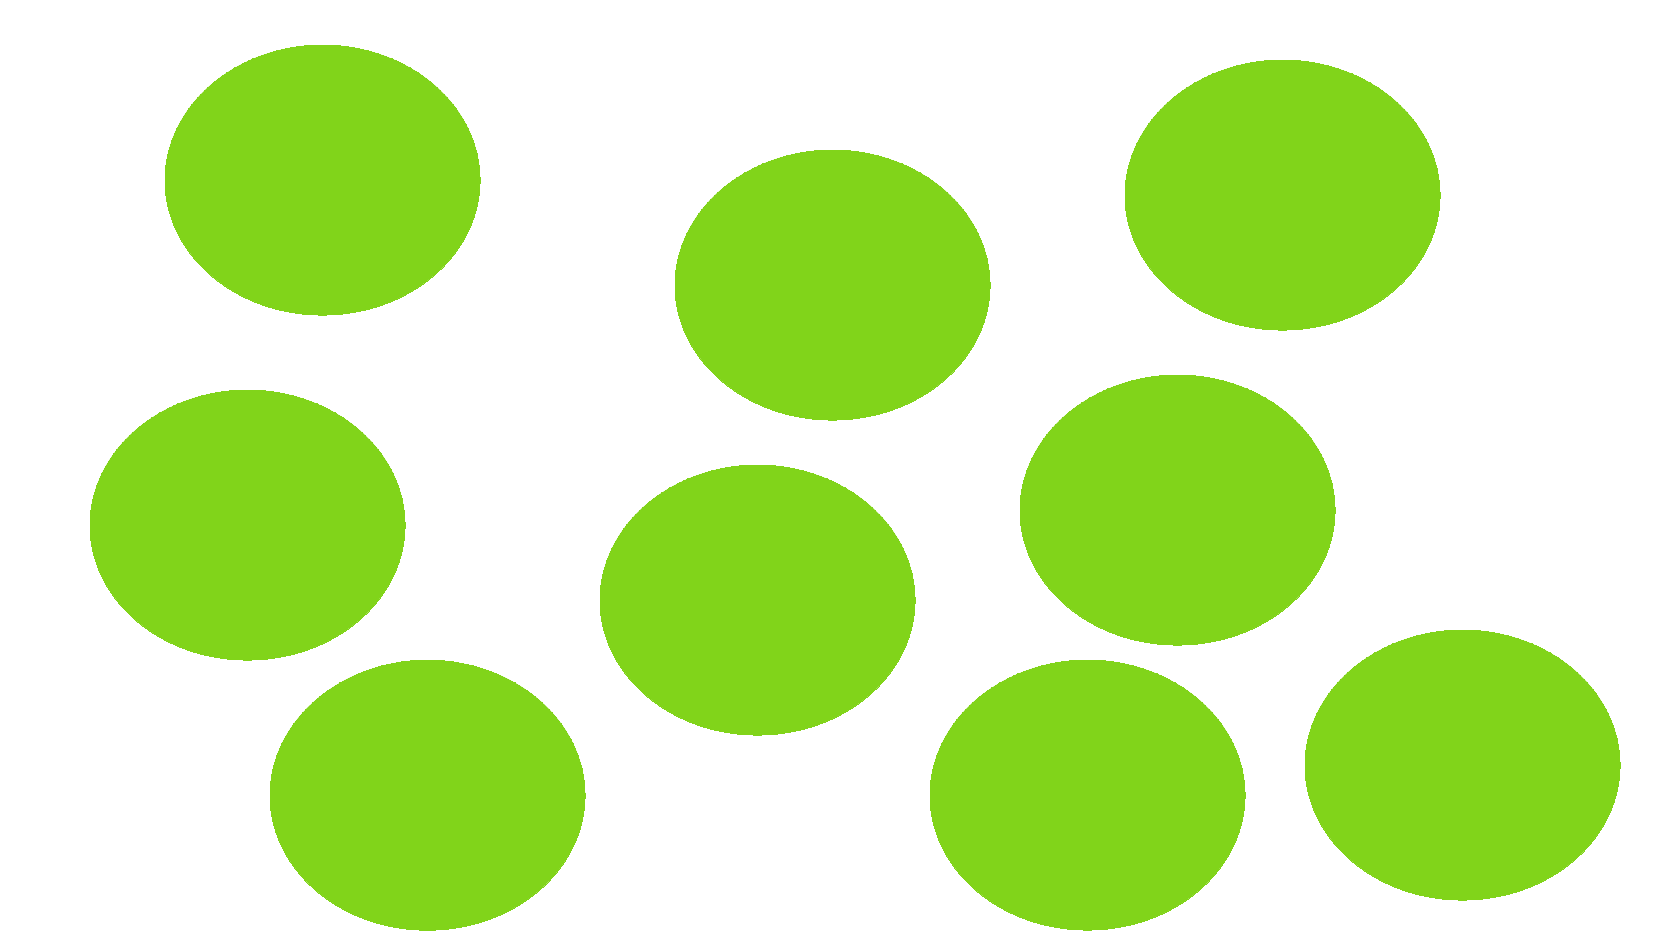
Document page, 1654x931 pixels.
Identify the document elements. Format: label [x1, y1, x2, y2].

text_box [165, 45, 481, 316]
text_box [270, 660, 586, 931]
text_box [1020, 375, 1336, 646]
text_box [1305, 630, 1621, 901]
text_box [930, 660, 1246, 931]
text_box [90, 390, 406, 661]
text_box [1125, 60, 1441, 331]
text_box [675, 150, 991, 421]
text_box [600, 465, 916, 736]
